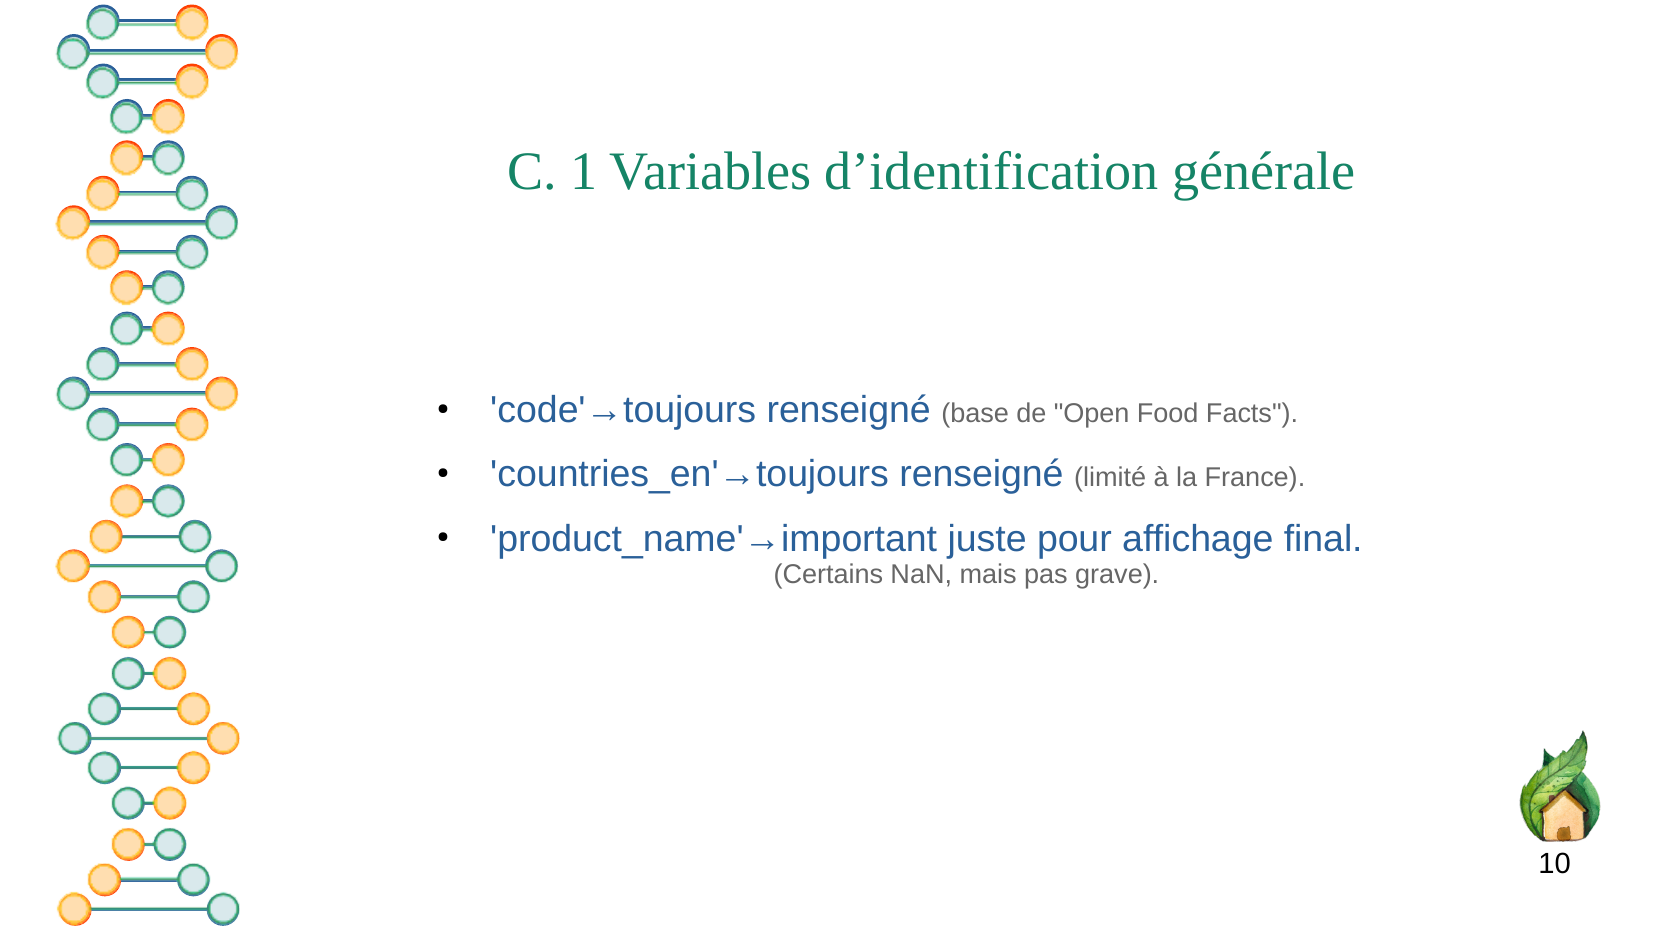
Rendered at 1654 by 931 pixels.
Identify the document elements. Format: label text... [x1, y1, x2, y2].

list 'code'→toujours renseigné (base de "Open Food Facts"). 'countries_en'→toujours renseigné (limité à la France). 'product_name'→important juste pour affichage final. (Certains NaN, mais pas grave). [419, 324, 1542, 865]
title C. 1 Variables d’identification générale [351, 141, 1561, 262]
picture [0, 0, 351, 931]
picture [1500, 726, 1619, 845]
